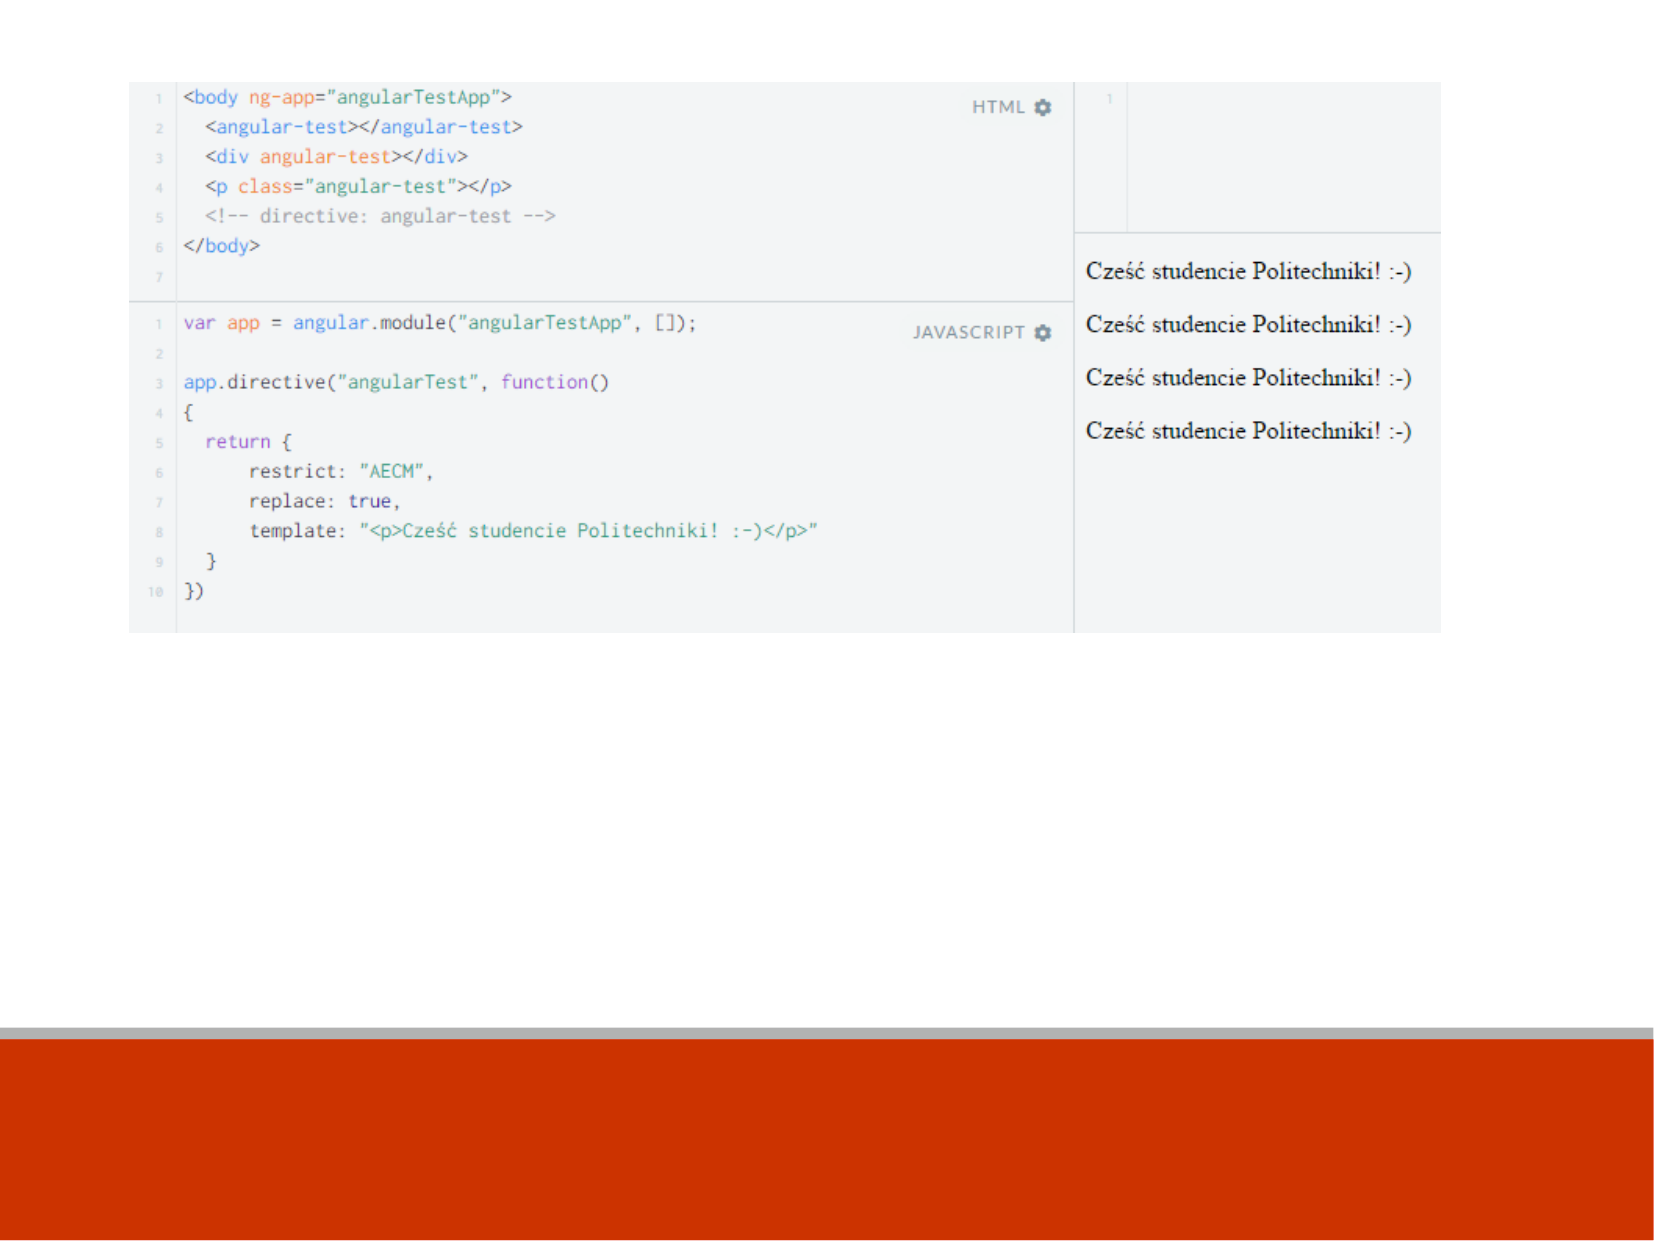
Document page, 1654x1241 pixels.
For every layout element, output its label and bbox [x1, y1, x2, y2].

text_box [0, 1027, 1654, 1241]
picture [129, 82, 1441, 633]
